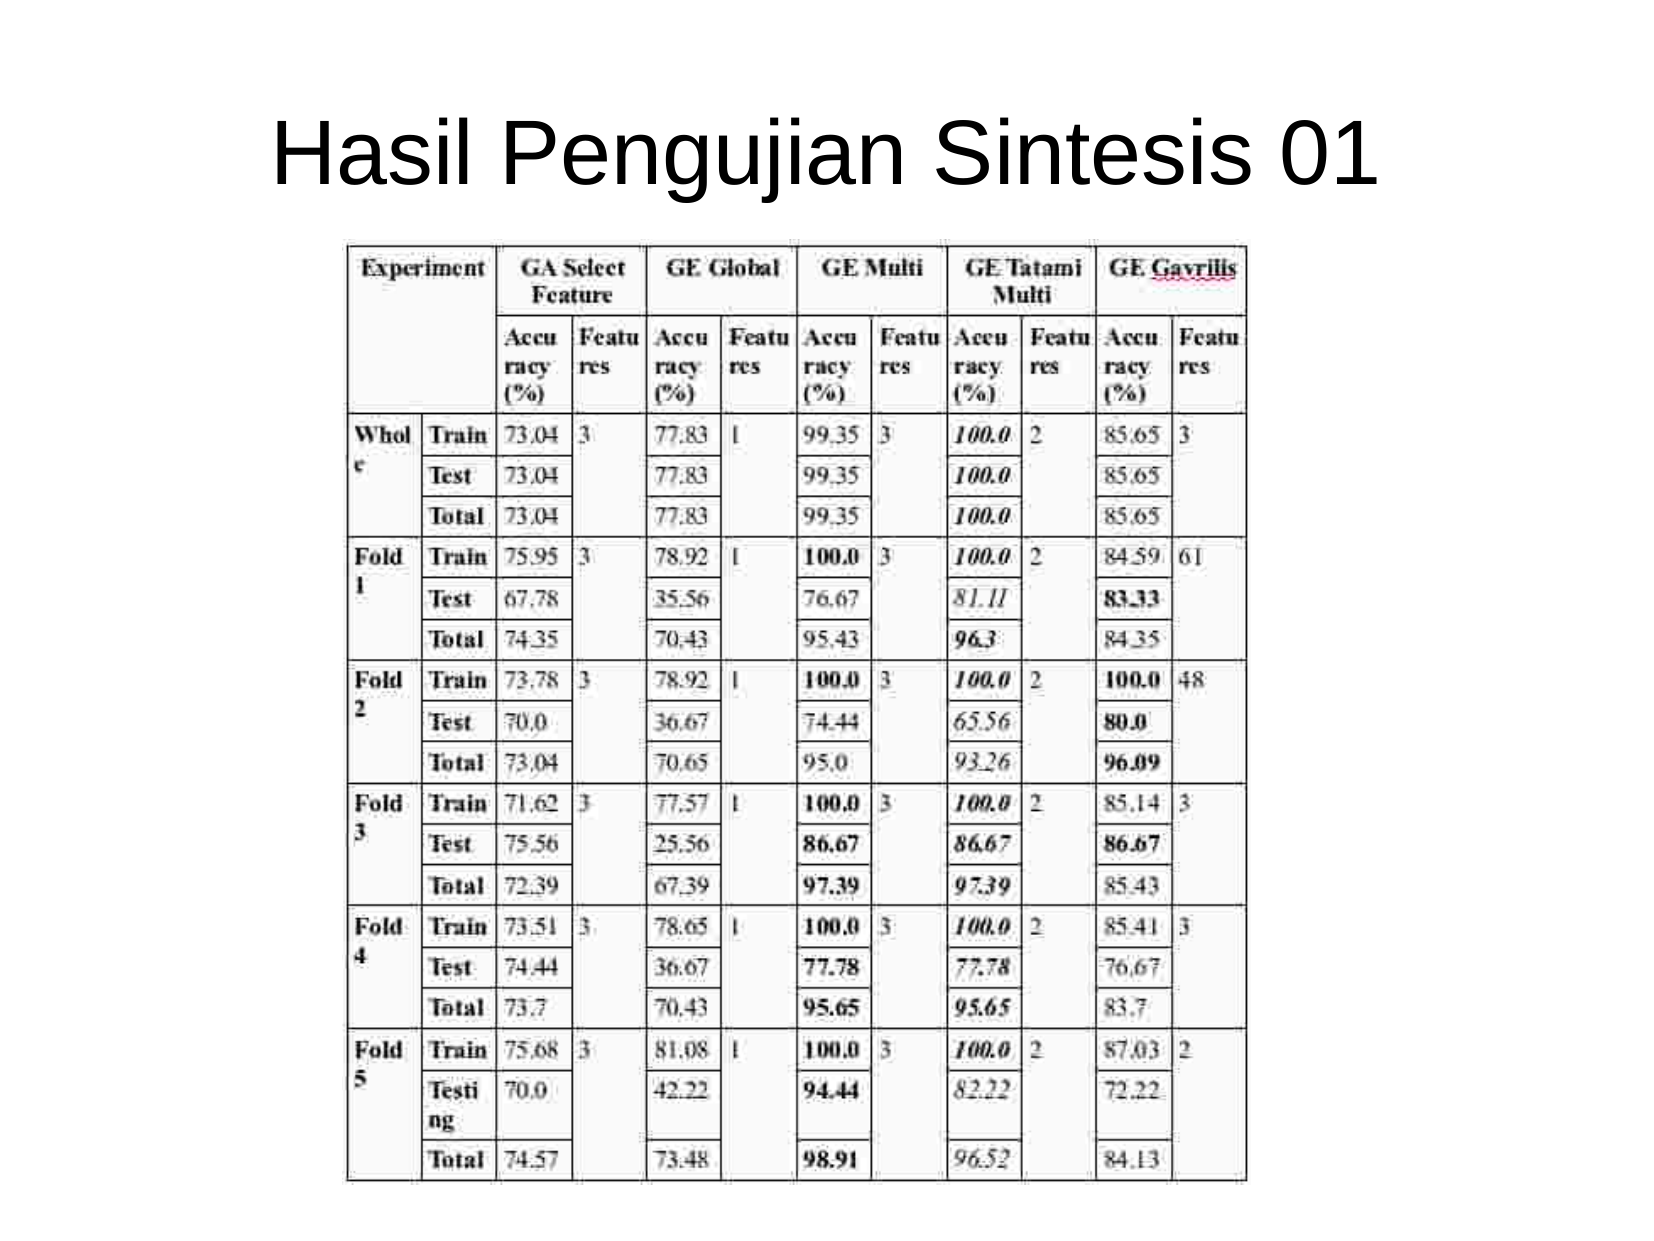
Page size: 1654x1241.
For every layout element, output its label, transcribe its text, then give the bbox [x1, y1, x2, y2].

picture [342, 239, 1251, 1186]
title Hasil Pengujian Sintesis 01 [82, 49, 1571, 257]
